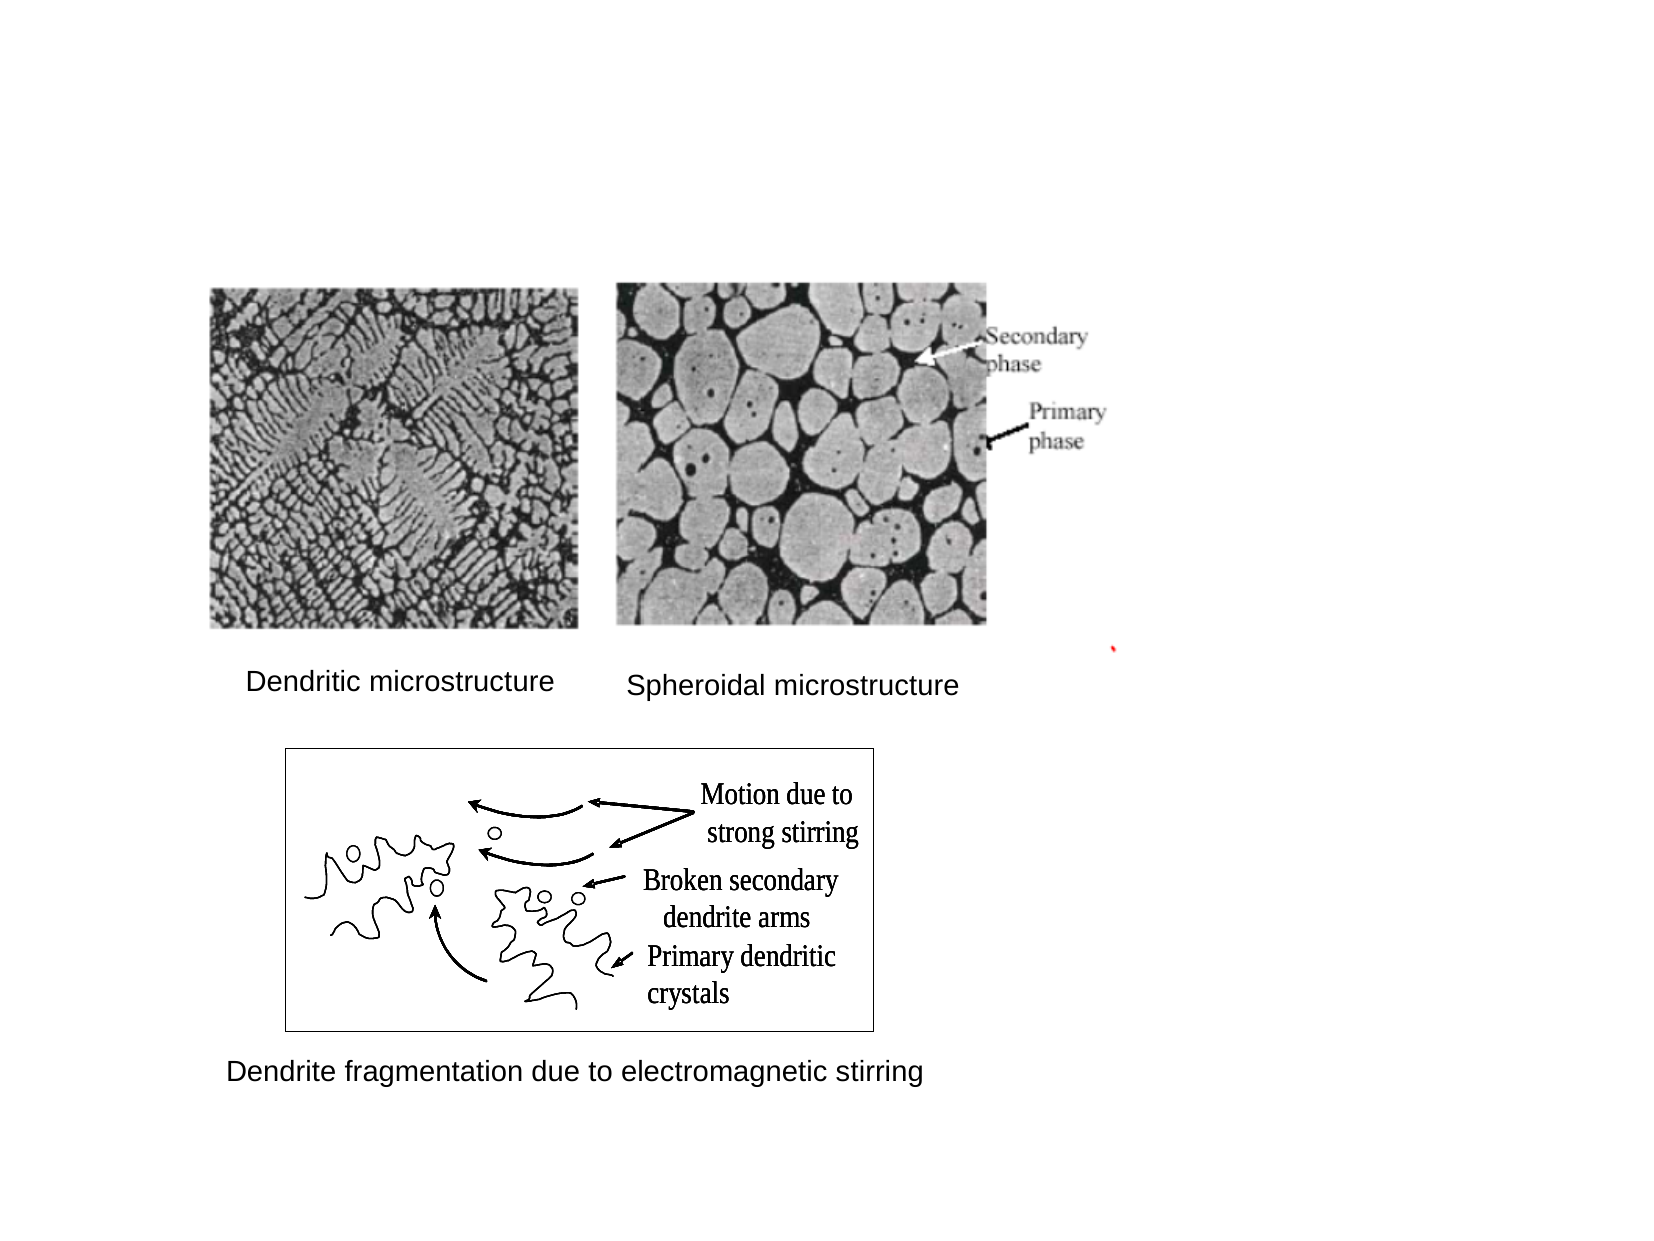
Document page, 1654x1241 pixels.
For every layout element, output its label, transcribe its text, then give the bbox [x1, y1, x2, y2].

text_box Dendritic microstructure [230, 655, 570, 705]
picture [180, 269, 1118, 659]
text_box Dendrite fragmentation due to electromagnetic stirring [211, 1045, 940, 1095]
picture [285, 747, 889, 1036]
text_box Spheroidal microstructure [611, 658, 976, 709]
